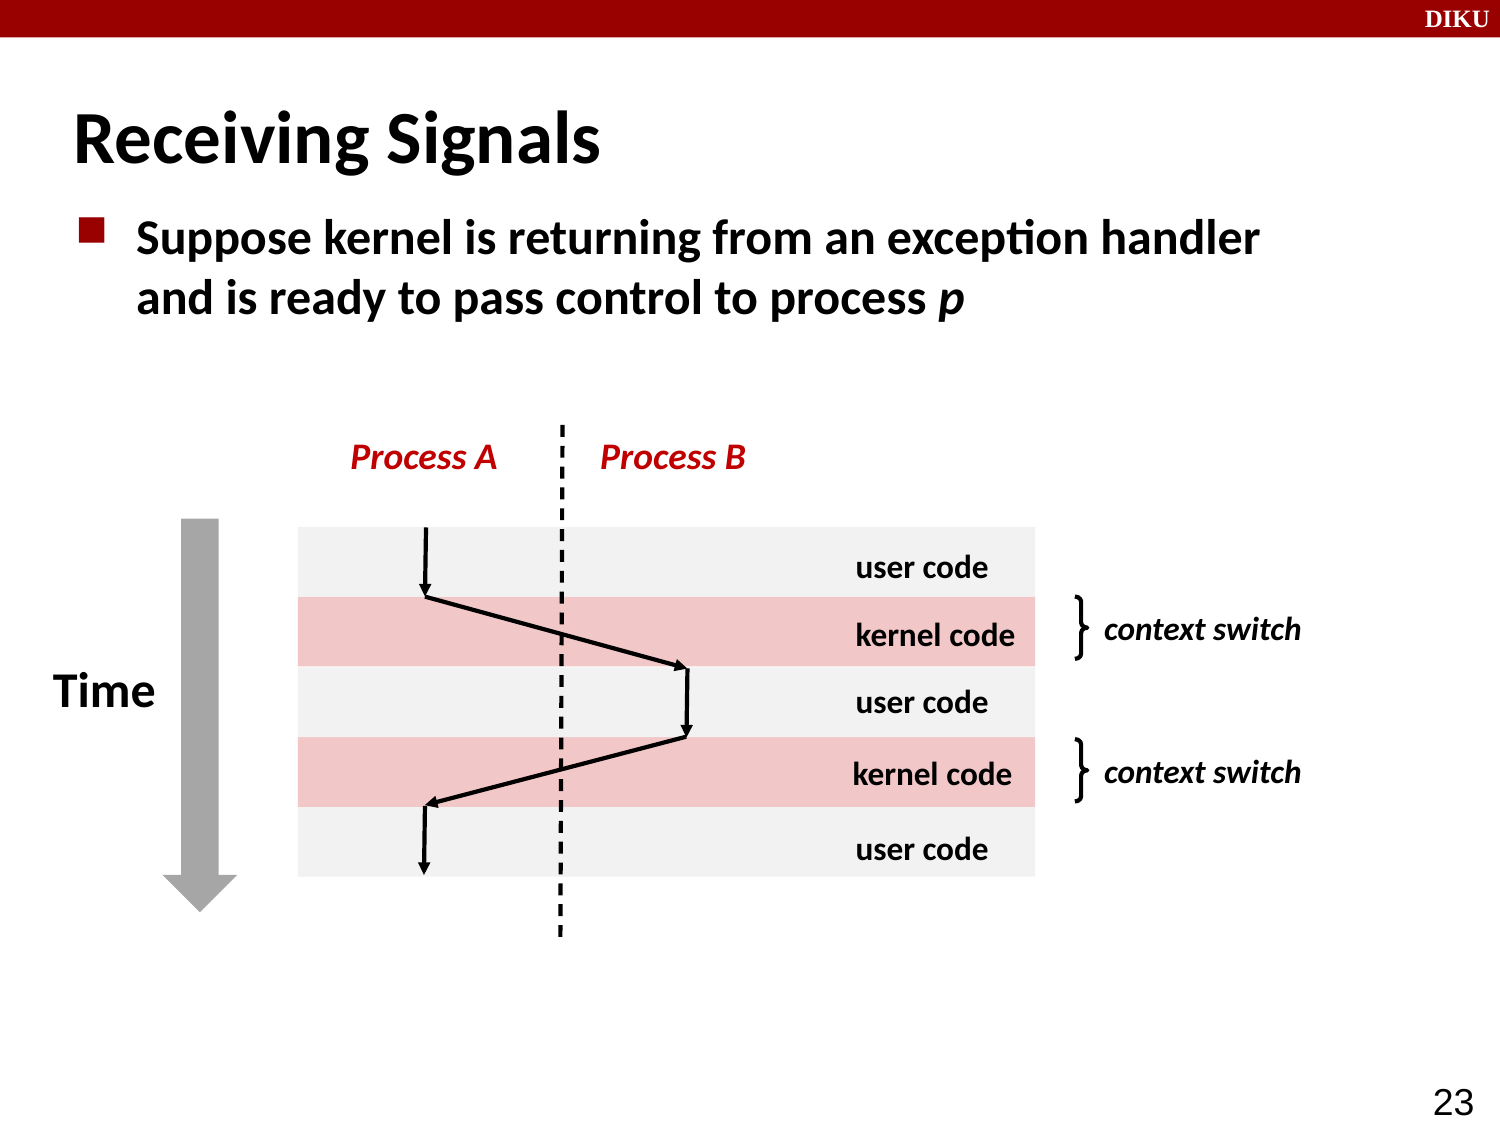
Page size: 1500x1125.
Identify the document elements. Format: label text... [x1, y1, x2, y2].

text_box context switch [1089, 600, 1317, 655]
text_box Suppose kernel is returning from an exception handler and is ready to pass control to process p [65, 196, 1361, 375]
text_box context switch [1089, 742, 1317, 798]
text_box kernel code [840, 605, 1031, 661]
text_box user code [840, 819, 1004, 875]
text_box [297, 526, 1036, 877]
text_box user code [840, 673, 1004, 728]
text_box Process A [335, 424, 513, 485]
text_box Receiving Signals [58, 71, 1304, 197]
text_box [162, 518, 238, 913]
text_box Time [38, 649, 171, 725]
text_box user code [840, 537, 1004, 593]
text_box kernel code [837, 744, 1028, 800]
text_box Process B [585, 424, 761, 485]
